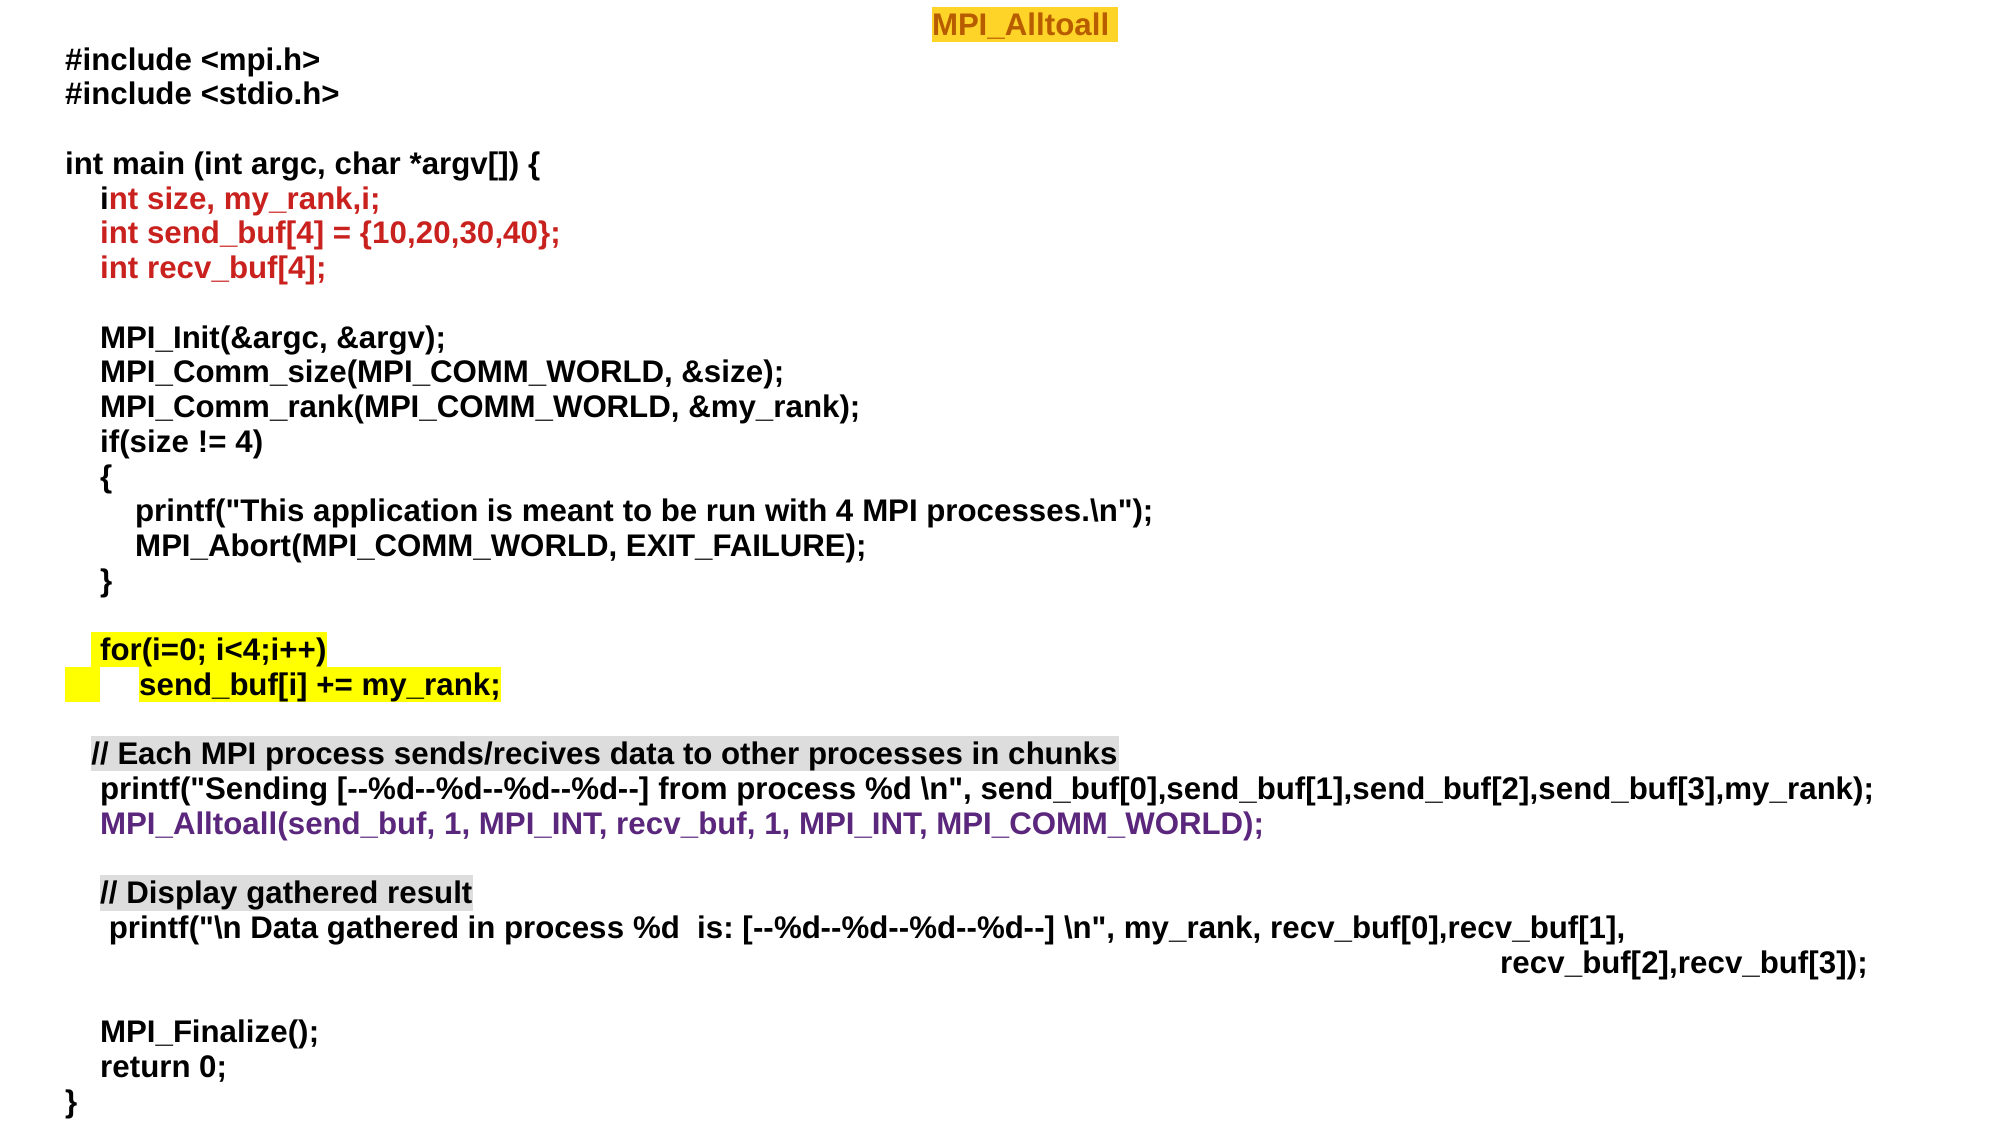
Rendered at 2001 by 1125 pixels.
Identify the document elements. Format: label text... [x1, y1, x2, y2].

text_box MPI_Alltoall #include <mpi.h> #include <stdio.h> int main (int argc, char *argv[]) { int size, my_rank,i; int send_buf[4] = {10,20,30,40}; int recv_buf[4]; MPI_Init(&argc, &argv); MPI_Comm_size(MPI_COMM_WORLD, &size); MPI_Comm_rank(MPI_COMM_WORLD, &my_rank); if(size != 4) { printf("This application is meant to be run with 4 MPI processes.\n"); MPI_Abort(MPI_COMM_WORLD, EXIT_FAILURE); } for(i=0; i<4;i++) send_buf[i] += my_rank; // Each MPI process sends/recives data to other processes in chunks printf("Sending [--%d--%d--%d--%d--] from process %d \n", send_buf[0],send_buf[1],send_buf[2],send_buf[3],my_rank); MPI_Alltoall(send_buf, 1, MPI_INT, recv_buf, 1, MPI_INT, MPI_COMM_WORLD); // Display gathered result printf("\n Data gathered in process %d is: [--%d--%d--%d--%d--] \n", my_rank, recv_buf[0],recv_buf[1], recv_buf[2],recv_buf[3]); MPI_Finalize(); return 0; } [50, 0, 2000, 1125]
